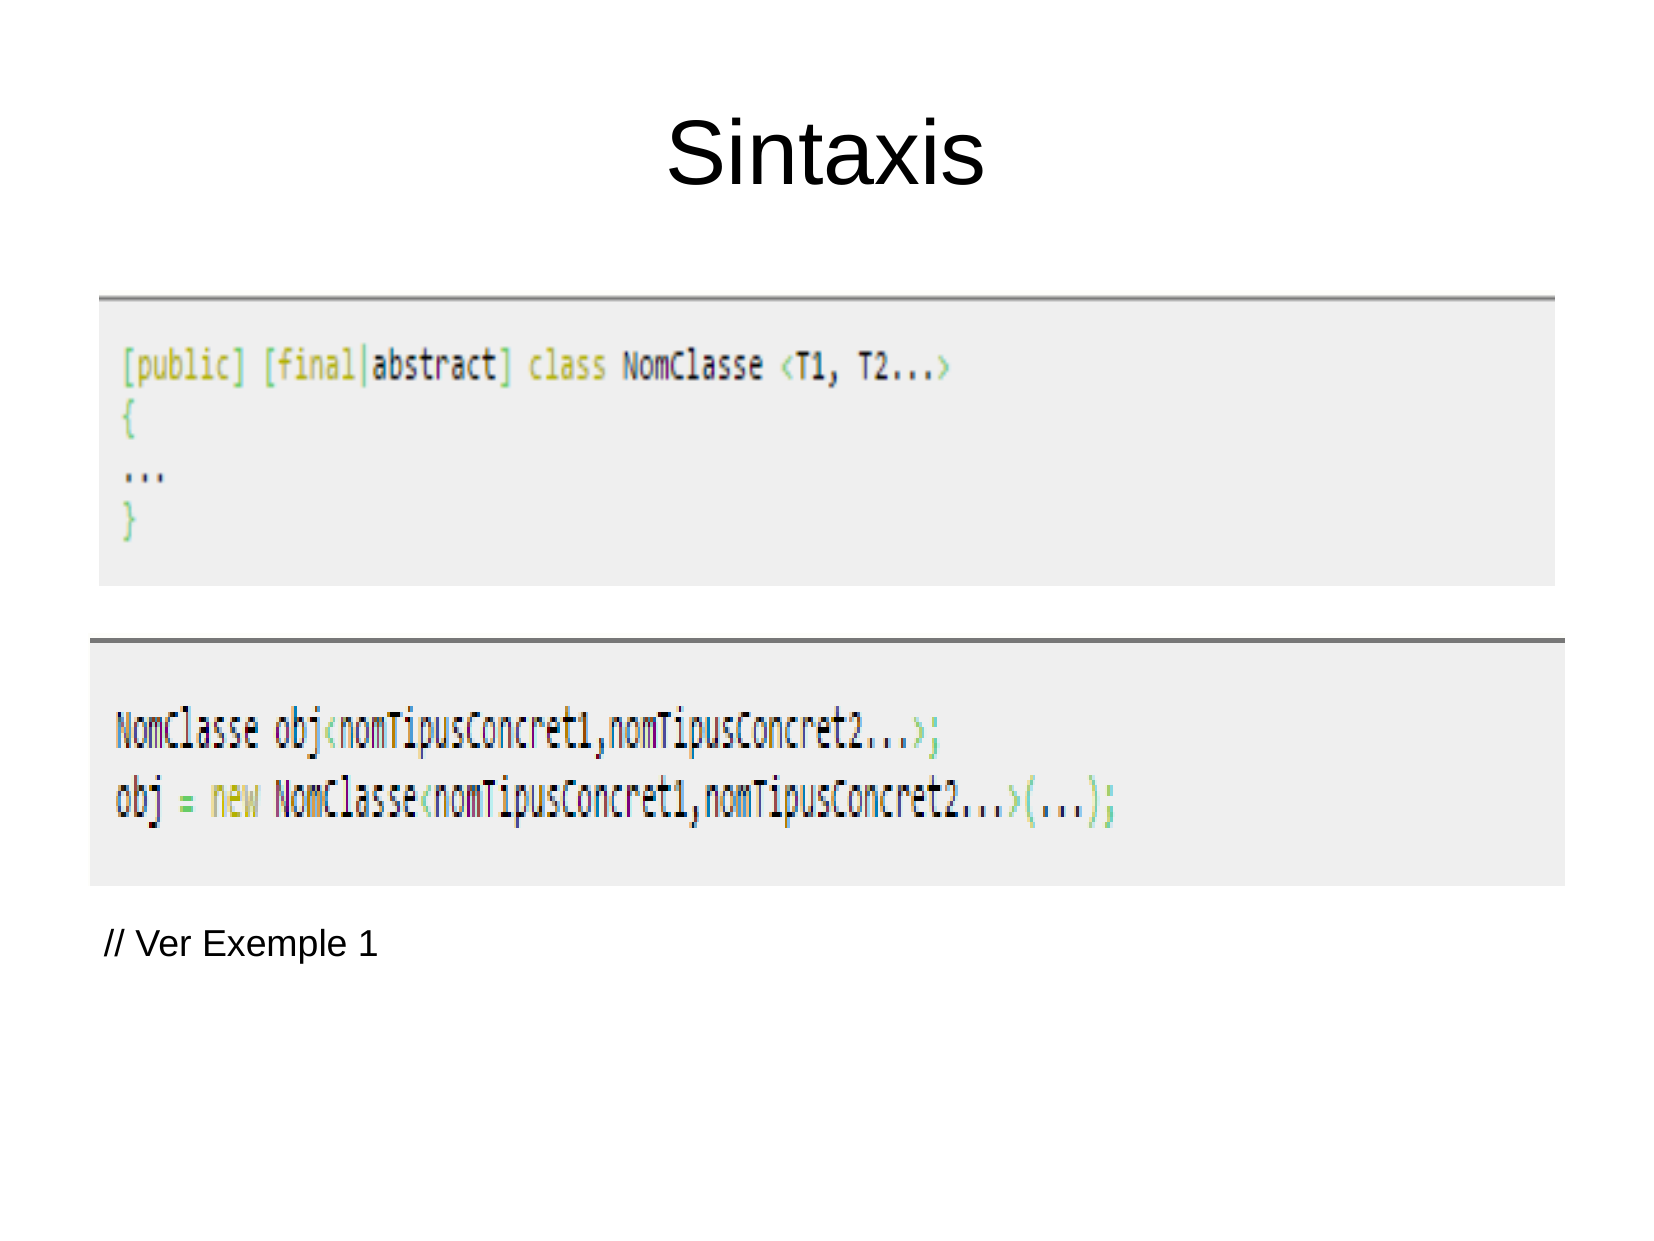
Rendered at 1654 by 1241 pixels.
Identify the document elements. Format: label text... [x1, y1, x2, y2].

text_box // Ver Exemple 1 [89, 915, 1359, 973]
title Sintaxis [82, 49, 1571, 257]
picture [99, 290, 1555, 586]
picture [88, 633, 1565, 886]
